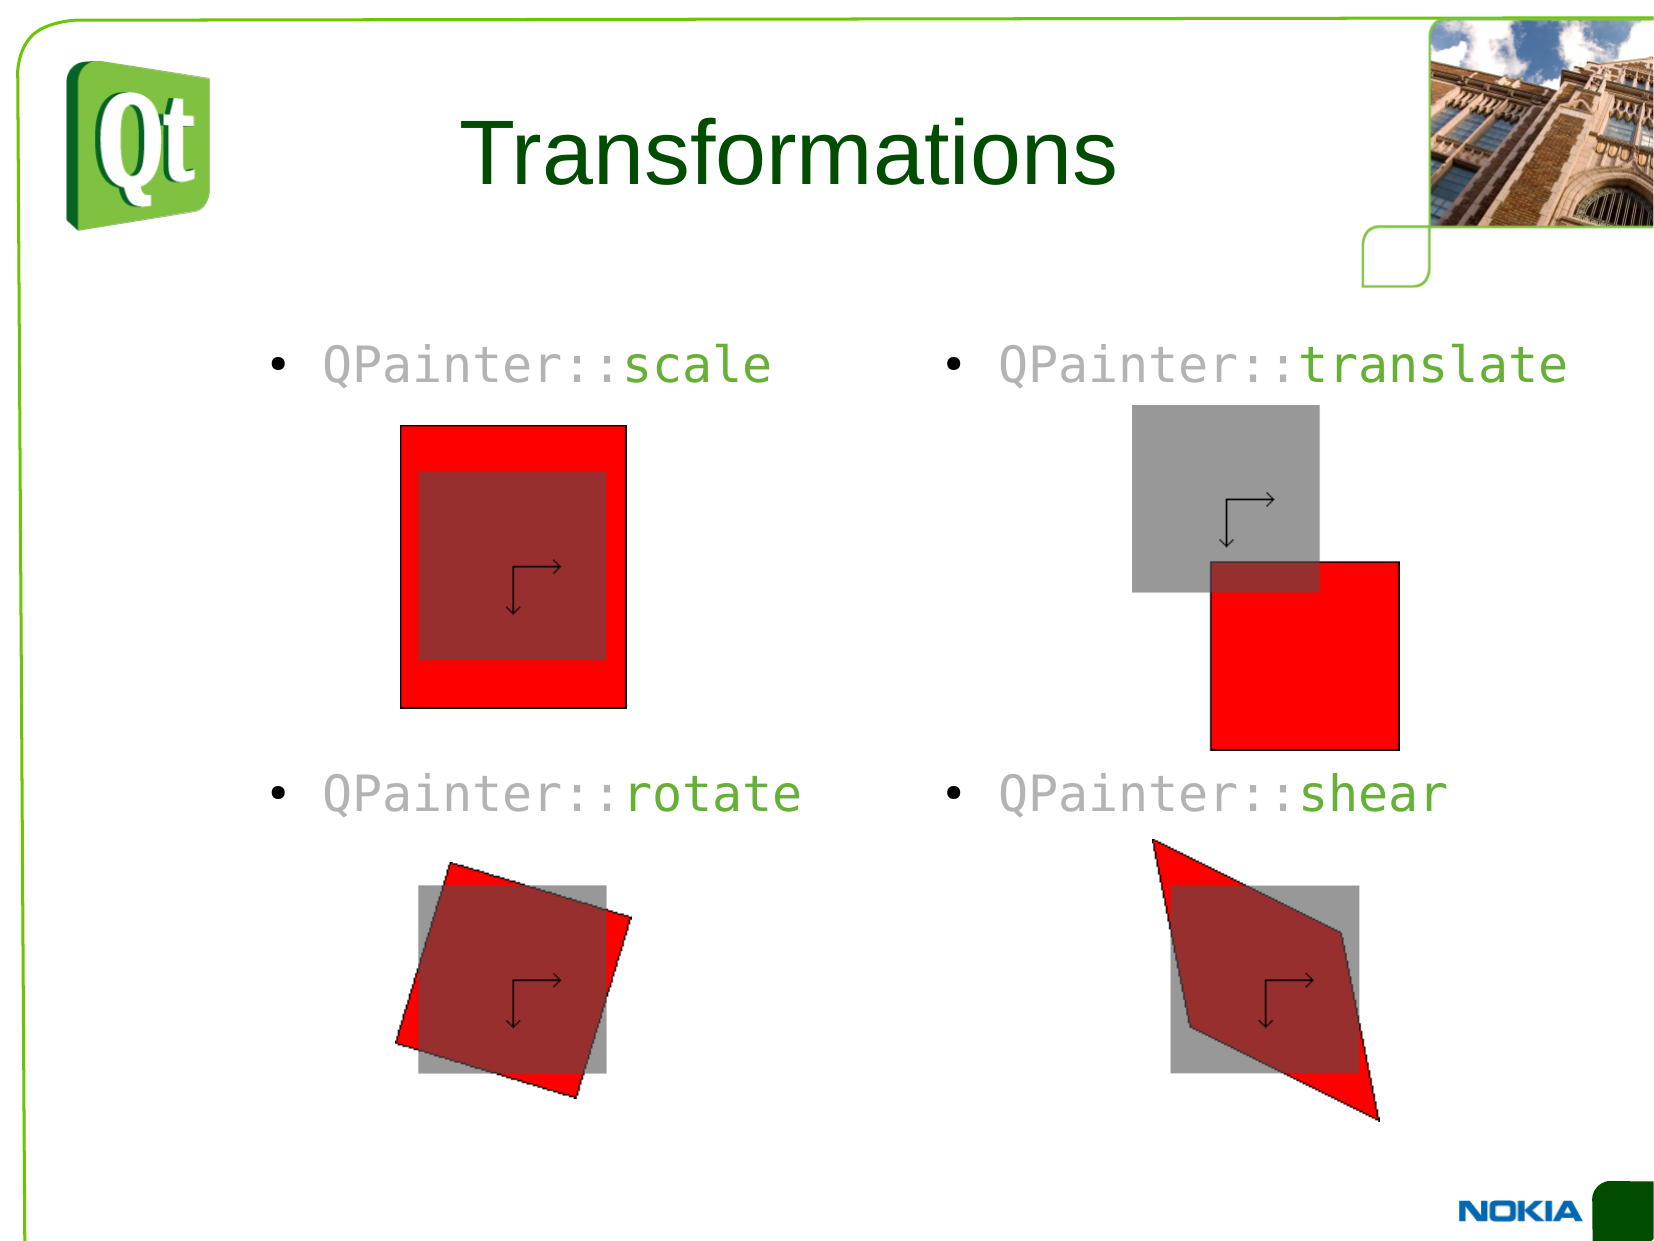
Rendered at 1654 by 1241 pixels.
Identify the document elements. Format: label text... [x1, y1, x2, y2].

picture [400, 425, 627, 709]
picture [395, 862, 632, 1099]
picture [1459, 1200, 1583, 1222]
list QPainter::scale QPainter::rotate [251, 336, 895, 1100]
picture [1152, 1100, 1380, 1123]
title Transformations [251, 49, 1327, 257]
picture [66, 61, 210, 231]
picture [1338, 7, 1654, 308]
list QPainter::translate QPainter::shear [927, 336, 1571, 1100]
